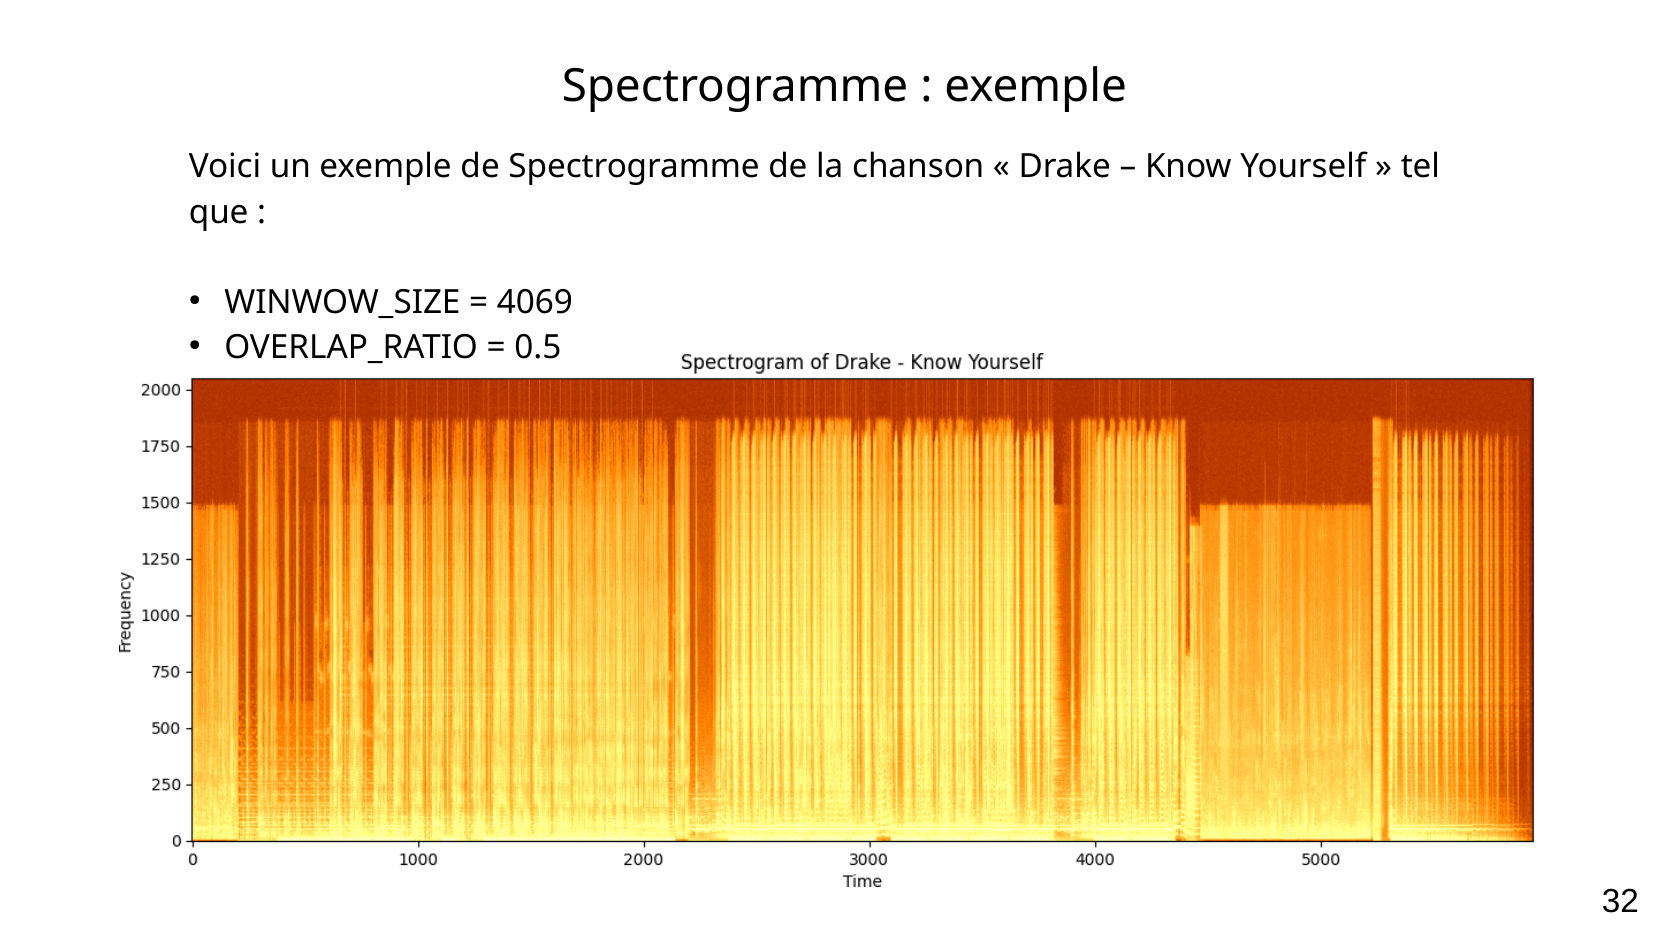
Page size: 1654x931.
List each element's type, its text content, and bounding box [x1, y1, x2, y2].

picture [315, 353, 328, 357]
text_box <number> [1024, 874, 1654, 931]
picture [119, 353, 1535, 887]
text_box Spectrogramme : exemple [242, 45, 1411, 135]
text_box Voici un exemple de Spectrogramme de la chanson « Drake – Know Yourself » tel que : WINWOW_SIZE = 4069 OVERLAP_RATIO = 0.5 [174, 135, 1480, 332]
